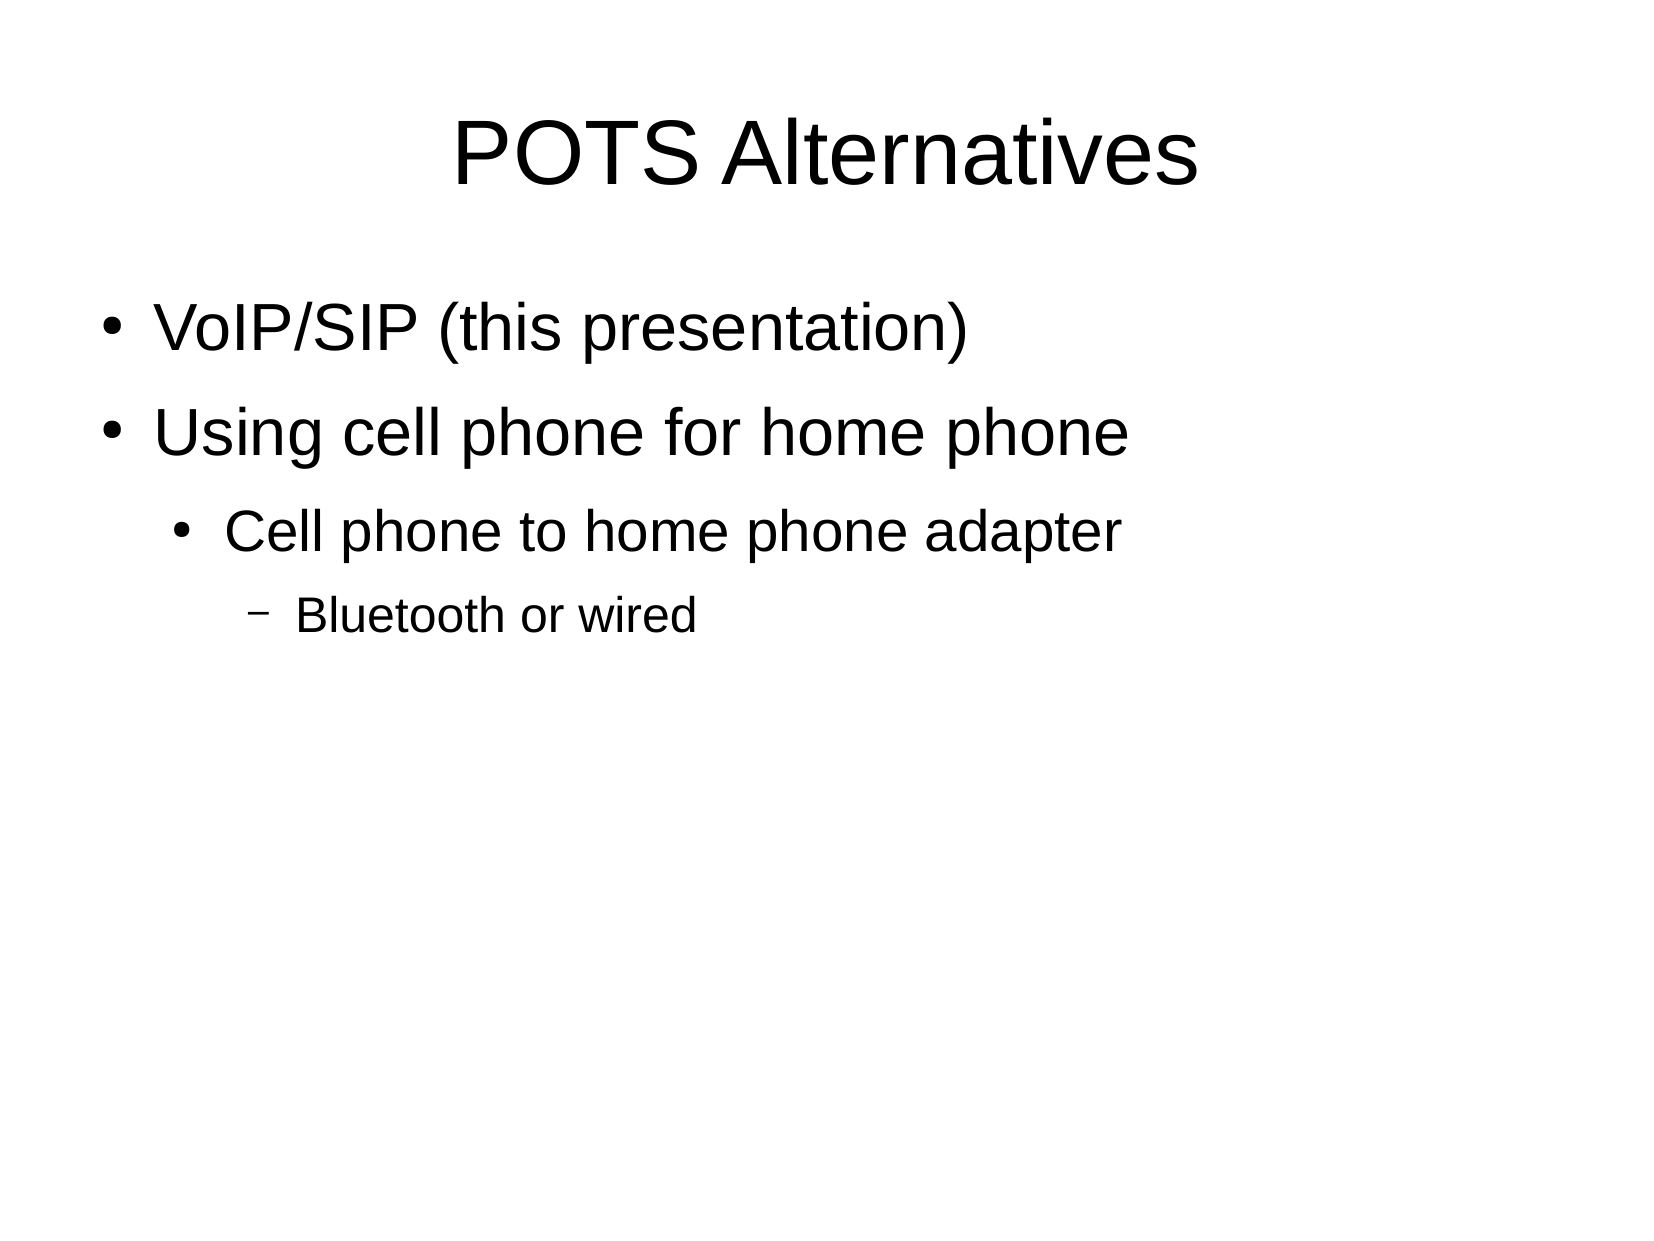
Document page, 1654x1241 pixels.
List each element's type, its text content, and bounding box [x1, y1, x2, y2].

title POTS Alternatives [82, 49, 1571, 257]
list VoIP/SIP (this presentation) Using cell phone for home phone Cell phone to home phone adapter Bluetooth or wired [82, 290, 1571, 1109]
